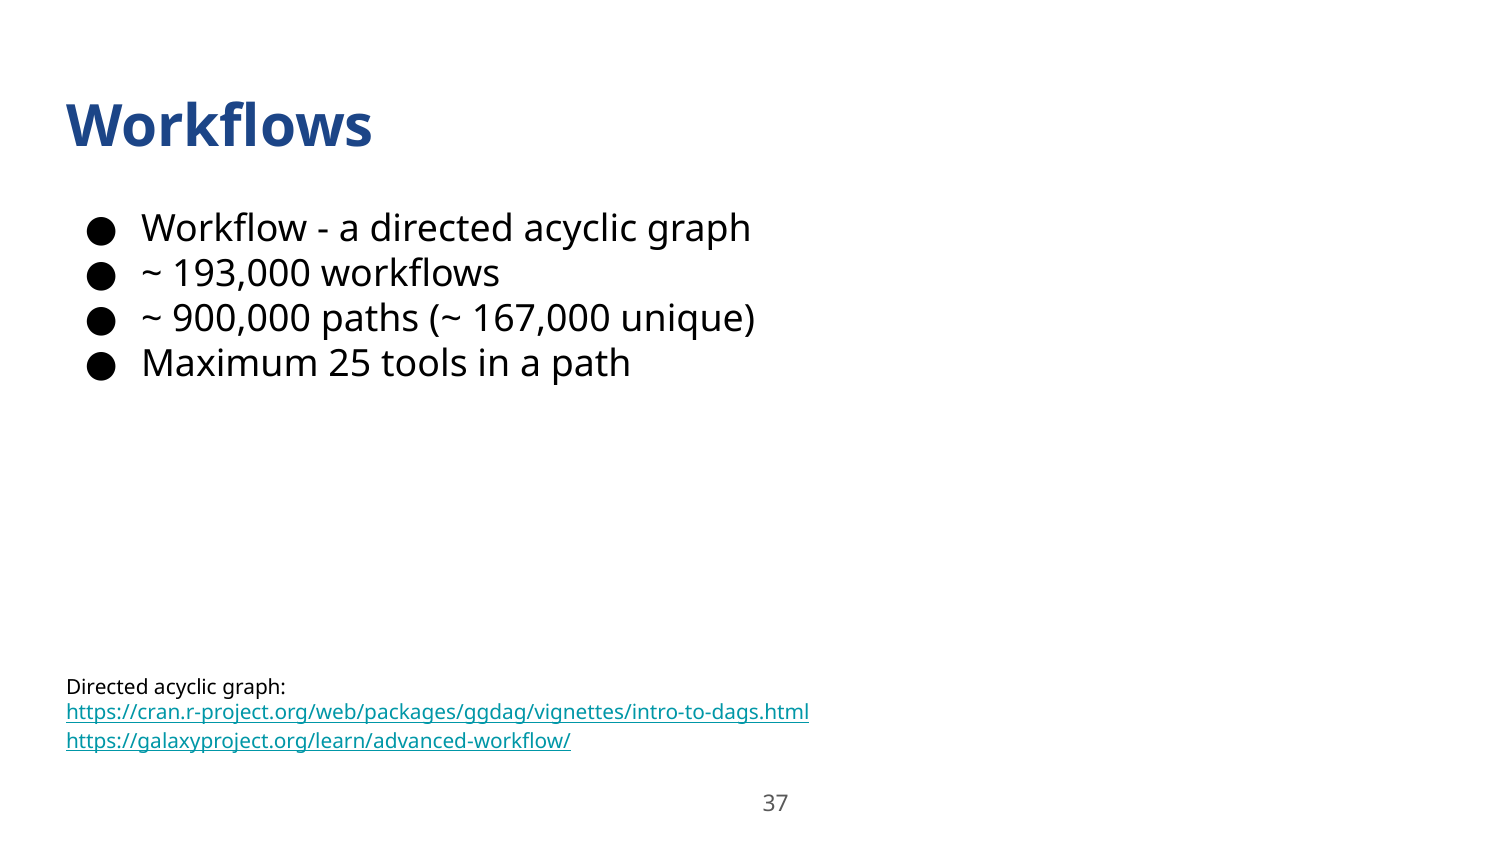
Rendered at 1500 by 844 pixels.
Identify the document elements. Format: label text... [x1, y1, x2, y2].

list Workflow - a directed acyclic graph ~ 193,000 workflows ~ 900,000 paths (~ 167,000 unique) Maximum 25 tools in a path [51, 189, 1449, 794]
text_box Directed acyclic graph: https://cran.r-project.org/web/packages/ggdag/vignettes/intro-to-dags.html https://galaxyproject.org/learn/advanced-workflow/ [51, 658, 919, 763]
slide_number <number> [714, 771, 805, 837]
title Workflows [51, 72, 1449, 167]
